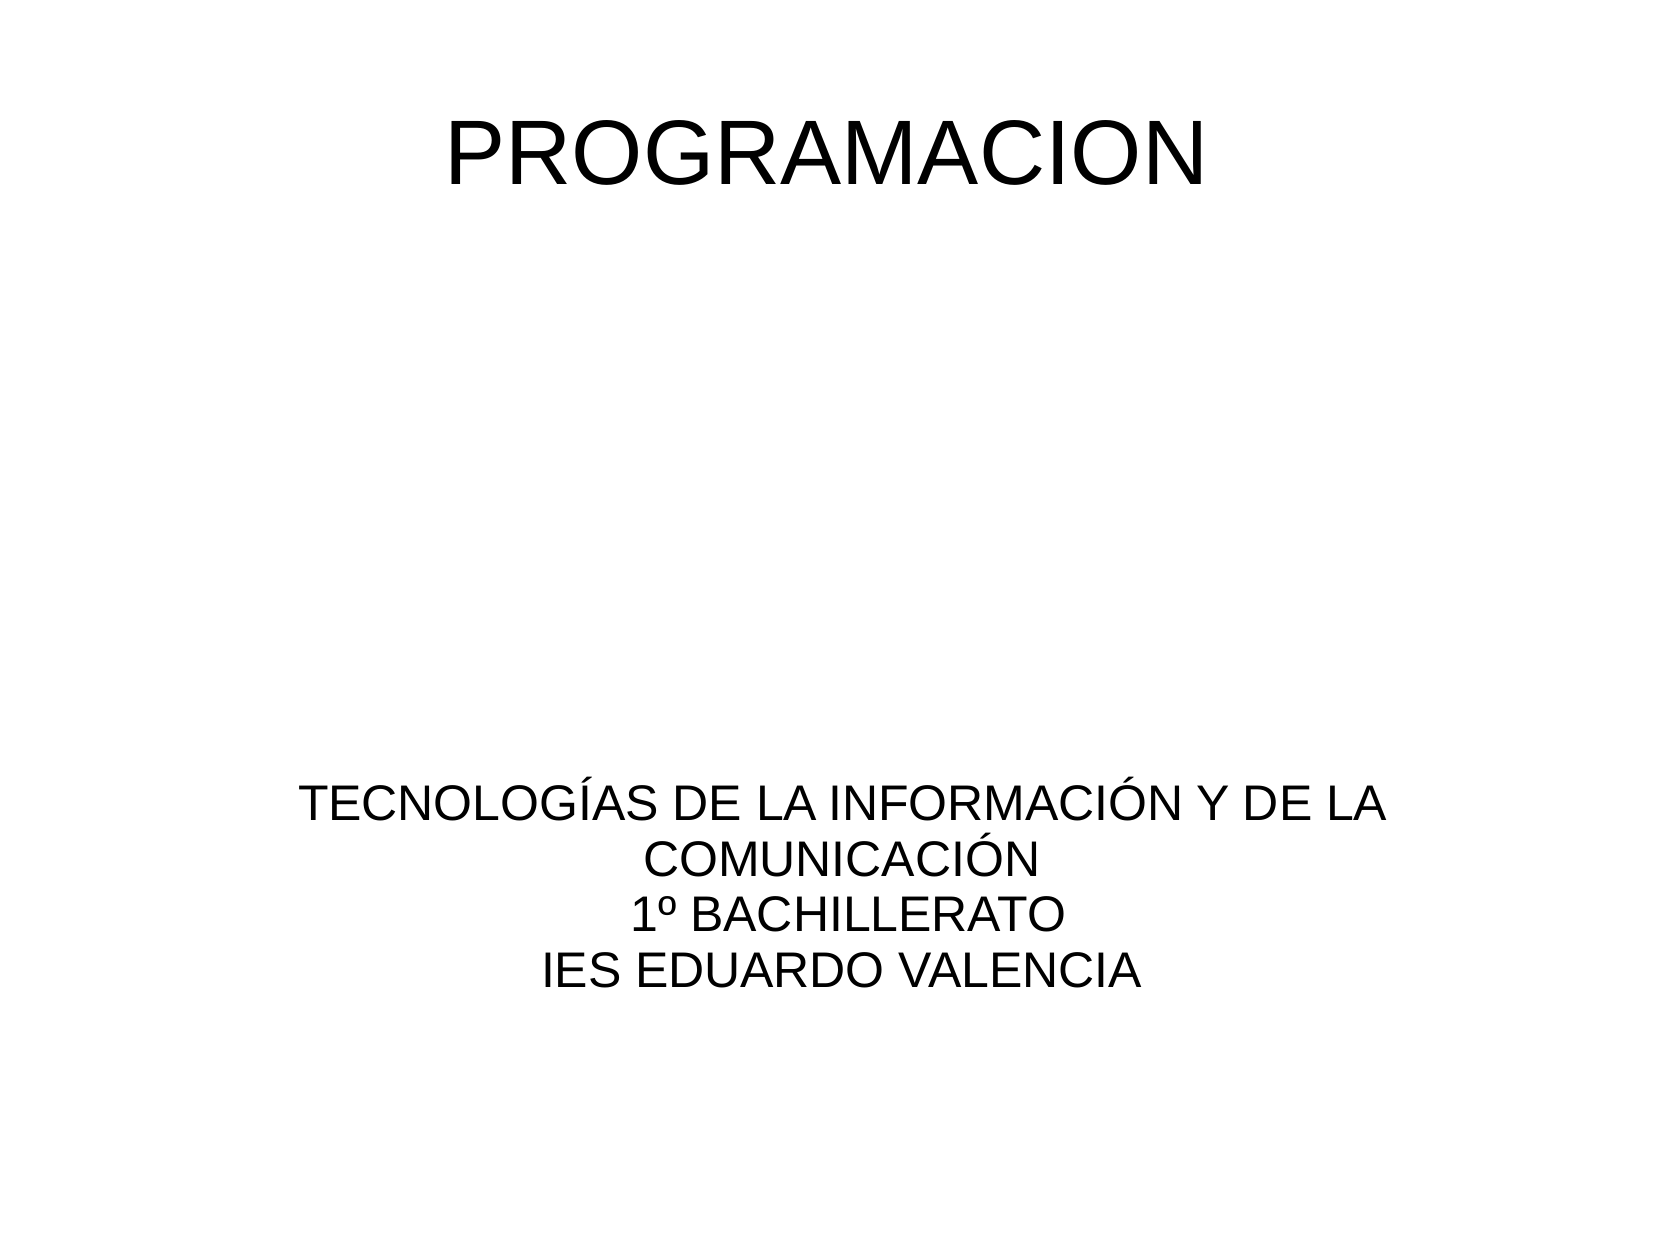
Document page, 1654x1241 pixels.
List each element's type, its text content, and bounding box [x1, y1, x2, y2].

text_box TECNOLOGÍAS DE LA INFORMACIÓN Y DE LA COMUNICACIÓN 1º BACHILLERATO IES EDUARDO VALENCIA [177, 767, 1506, 1006]
title PROGRAMACION [82, 56, 1571, 250]
